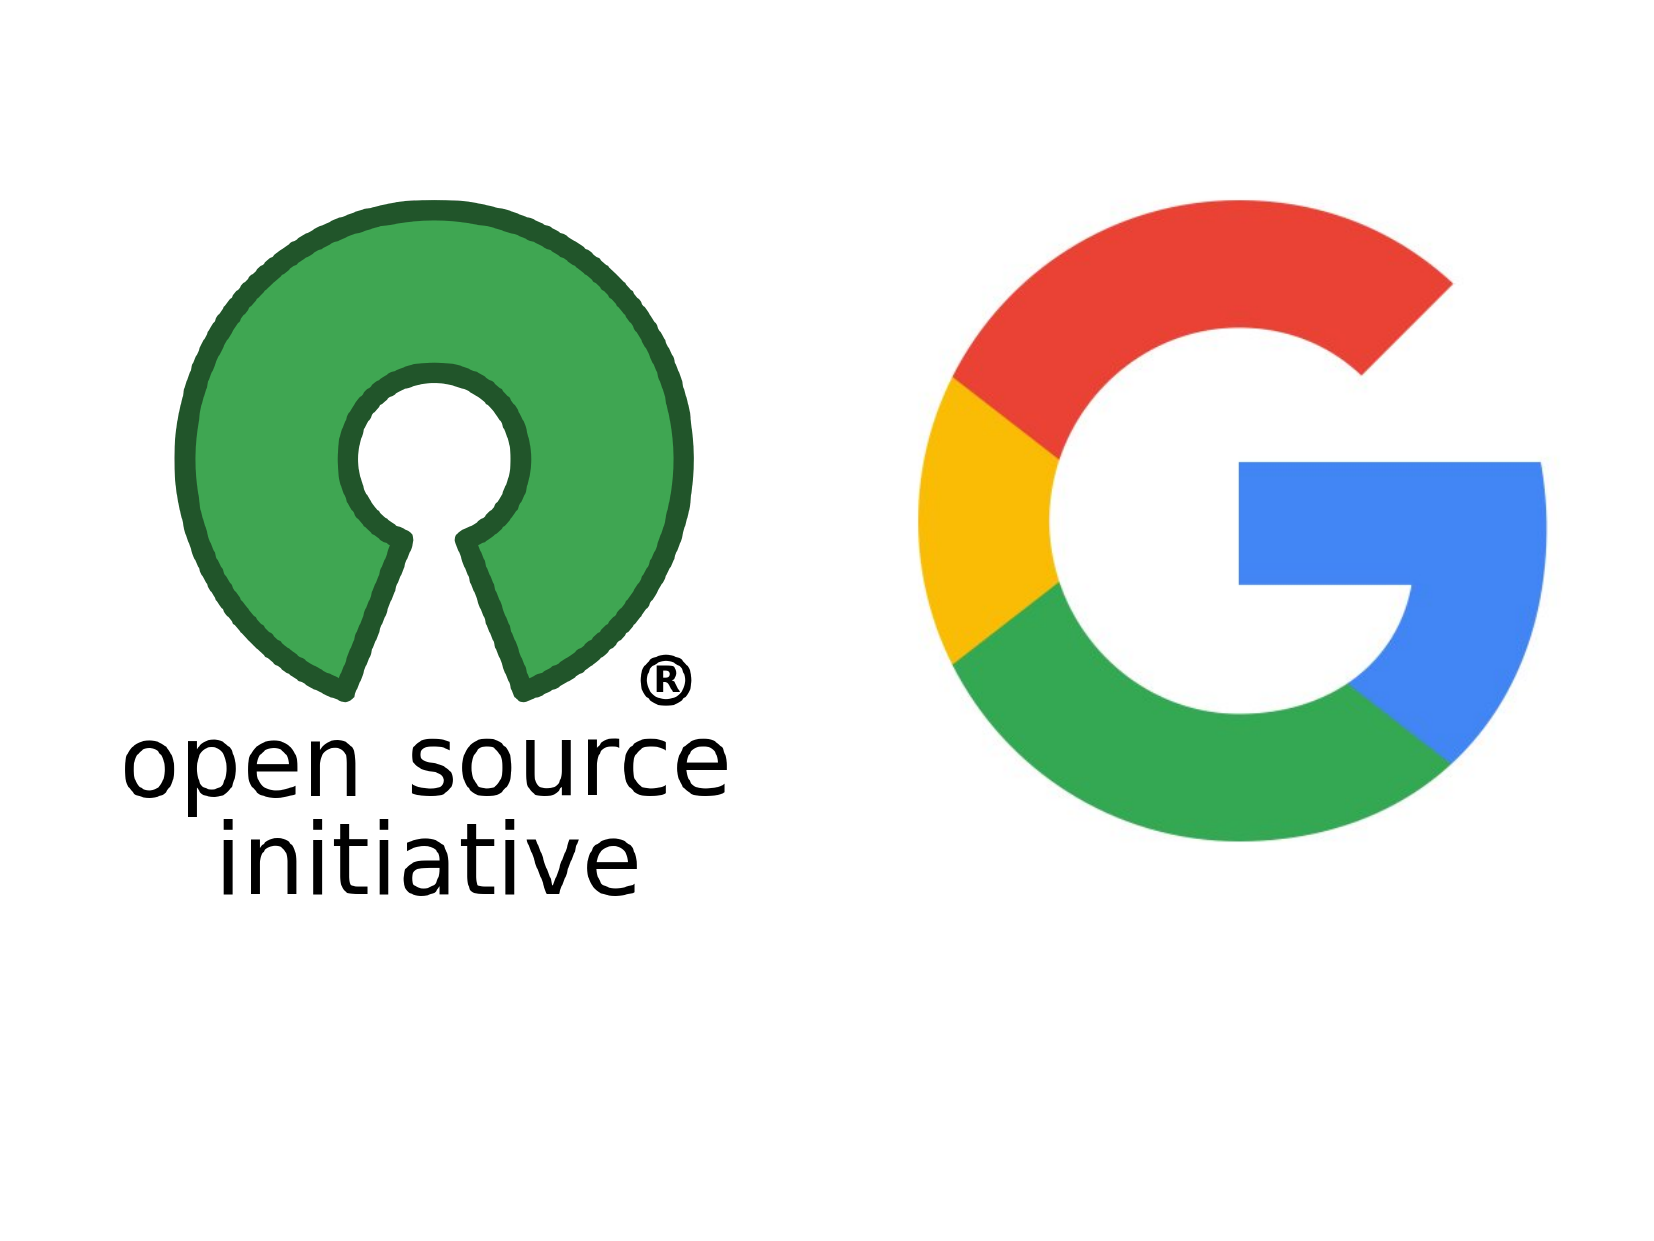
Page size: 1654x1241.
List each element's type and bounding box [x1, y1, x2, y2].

picture [93, 103, 756, 1040]
picture [897, 179, 1581, 863]
